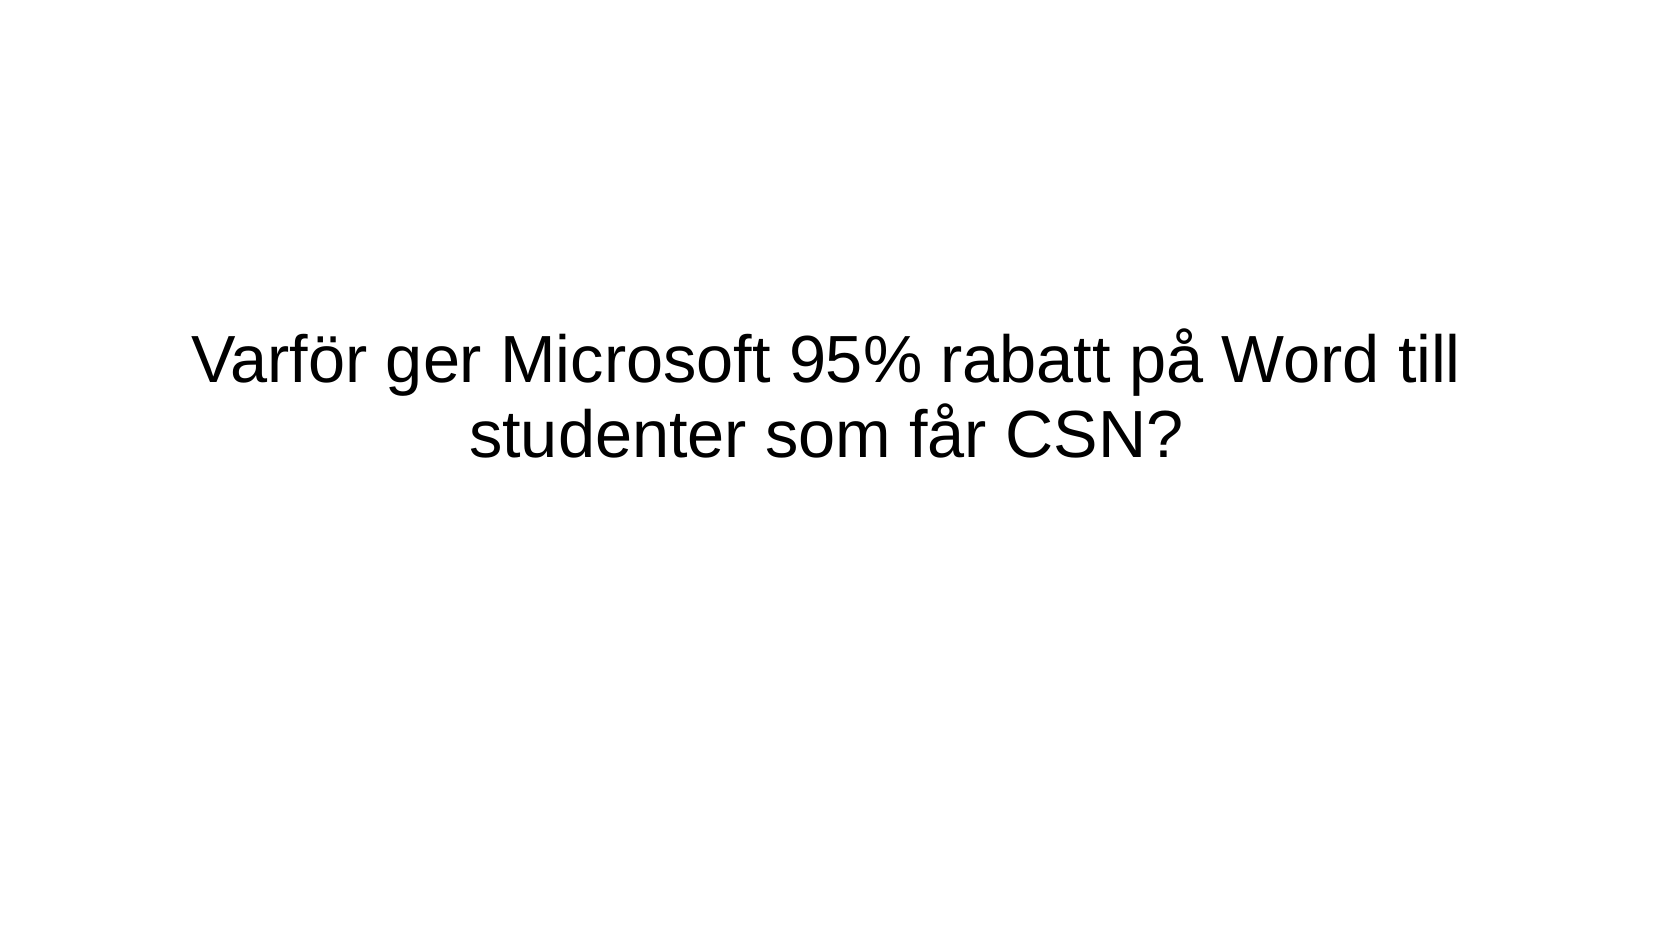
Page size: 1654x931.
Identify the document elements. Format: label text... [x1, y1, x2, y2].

subtitle Varför ger Microsoft 95% rabatt på Word till studenter som får CSN? [82, 37, 1571, 757]
